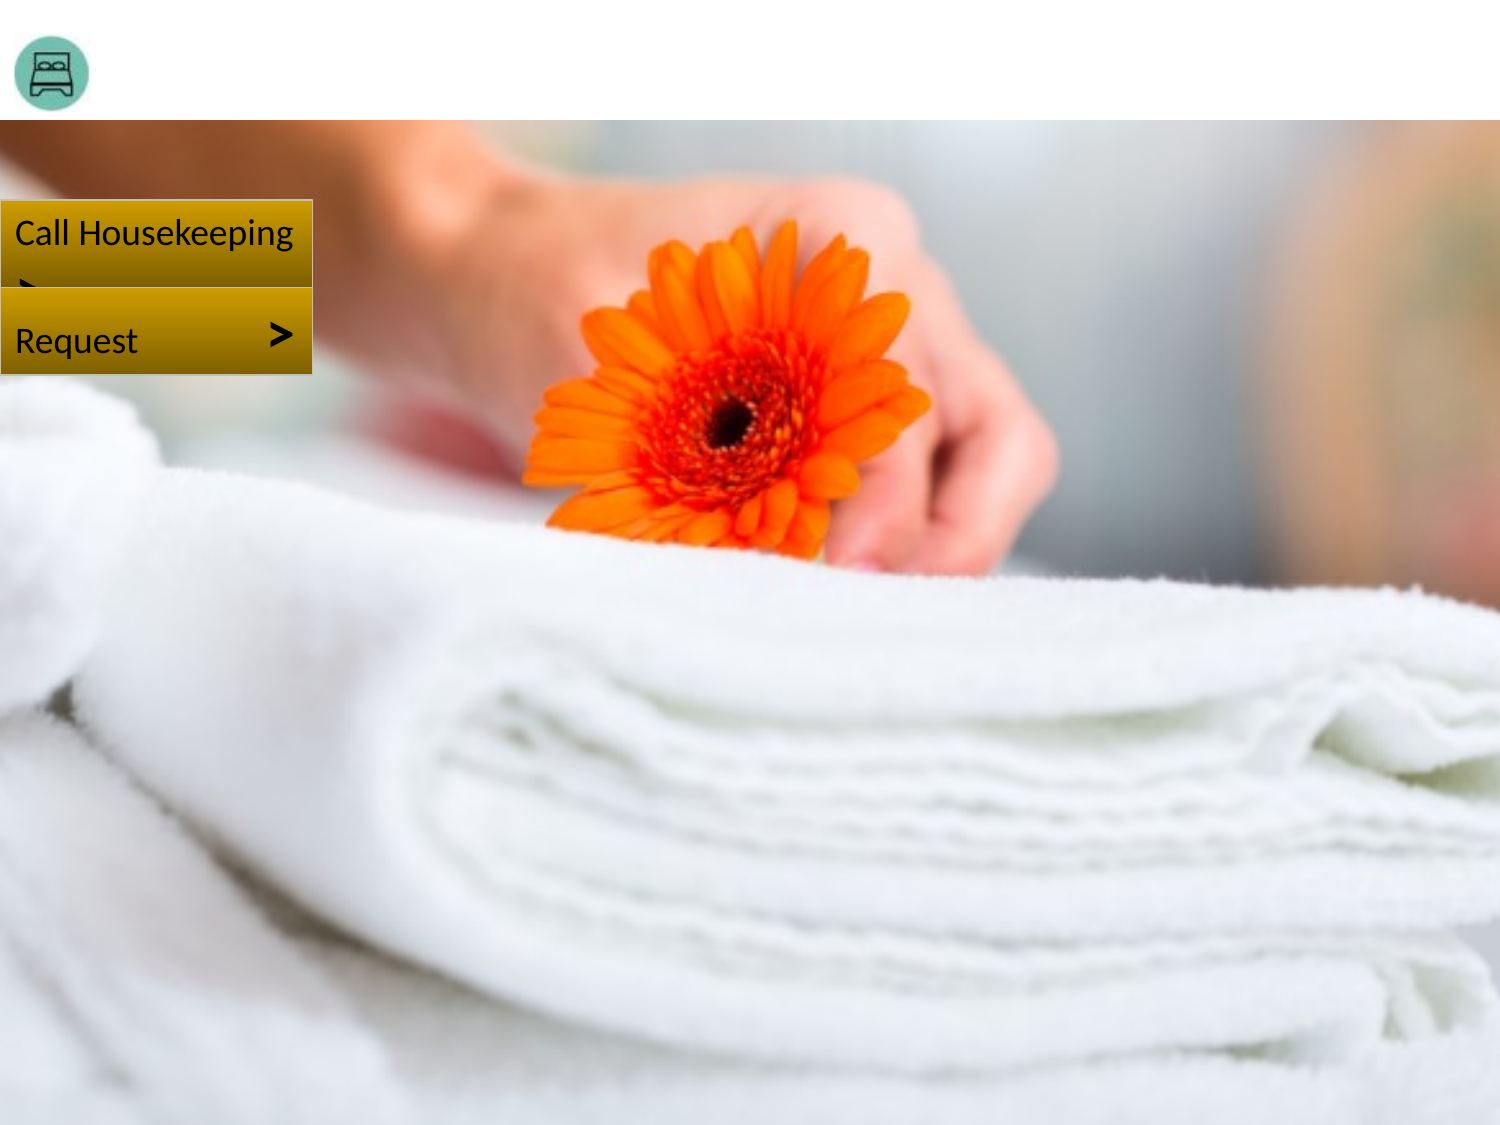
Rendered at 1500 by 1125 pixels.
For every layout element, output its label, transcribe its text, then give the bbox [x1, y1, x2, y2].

text_box Call Housekeeping ˃ [0, 199, 313, 287]
text_box Request ˃ [0, 287, 313, 375]
picture [0, 120, 1500, 1125]
picture [13, 32, 92, 112]
